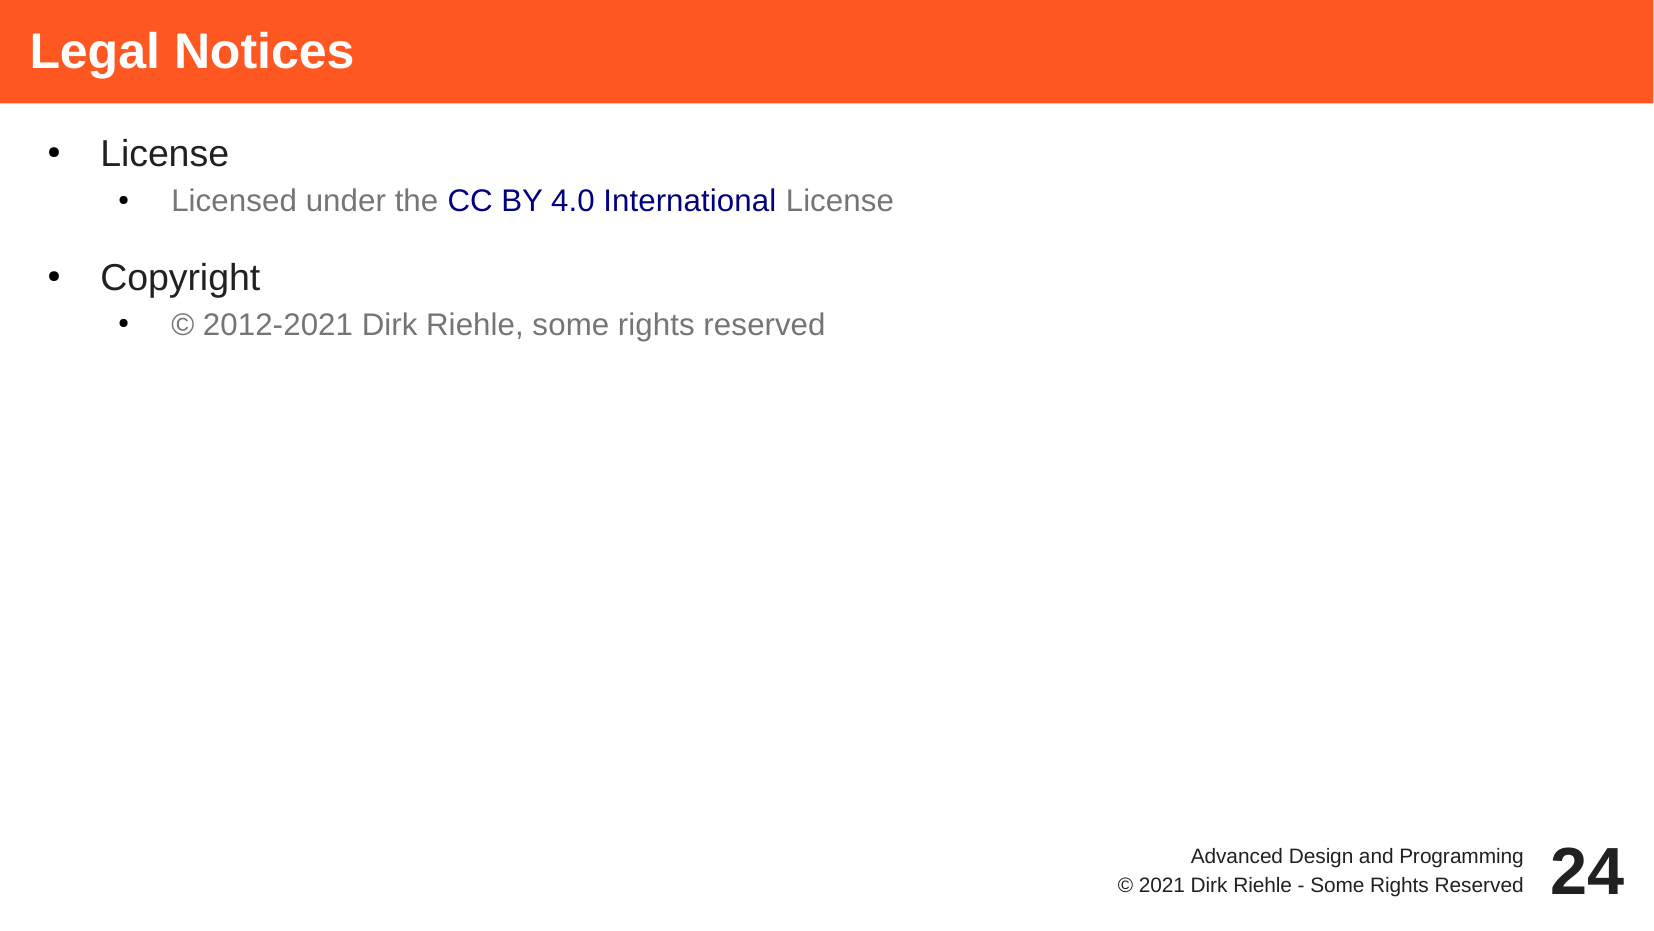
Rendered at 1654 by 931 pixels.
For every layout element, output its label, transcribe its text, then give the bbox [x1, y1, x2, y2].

title Legal Notices [0, 0, 1654, 104]
list License Licensed under the CC BY 4.0 International License Copyright © 2012-2021 Dirk Riehle, some rights reserved [29, 132, 1625, 813]
